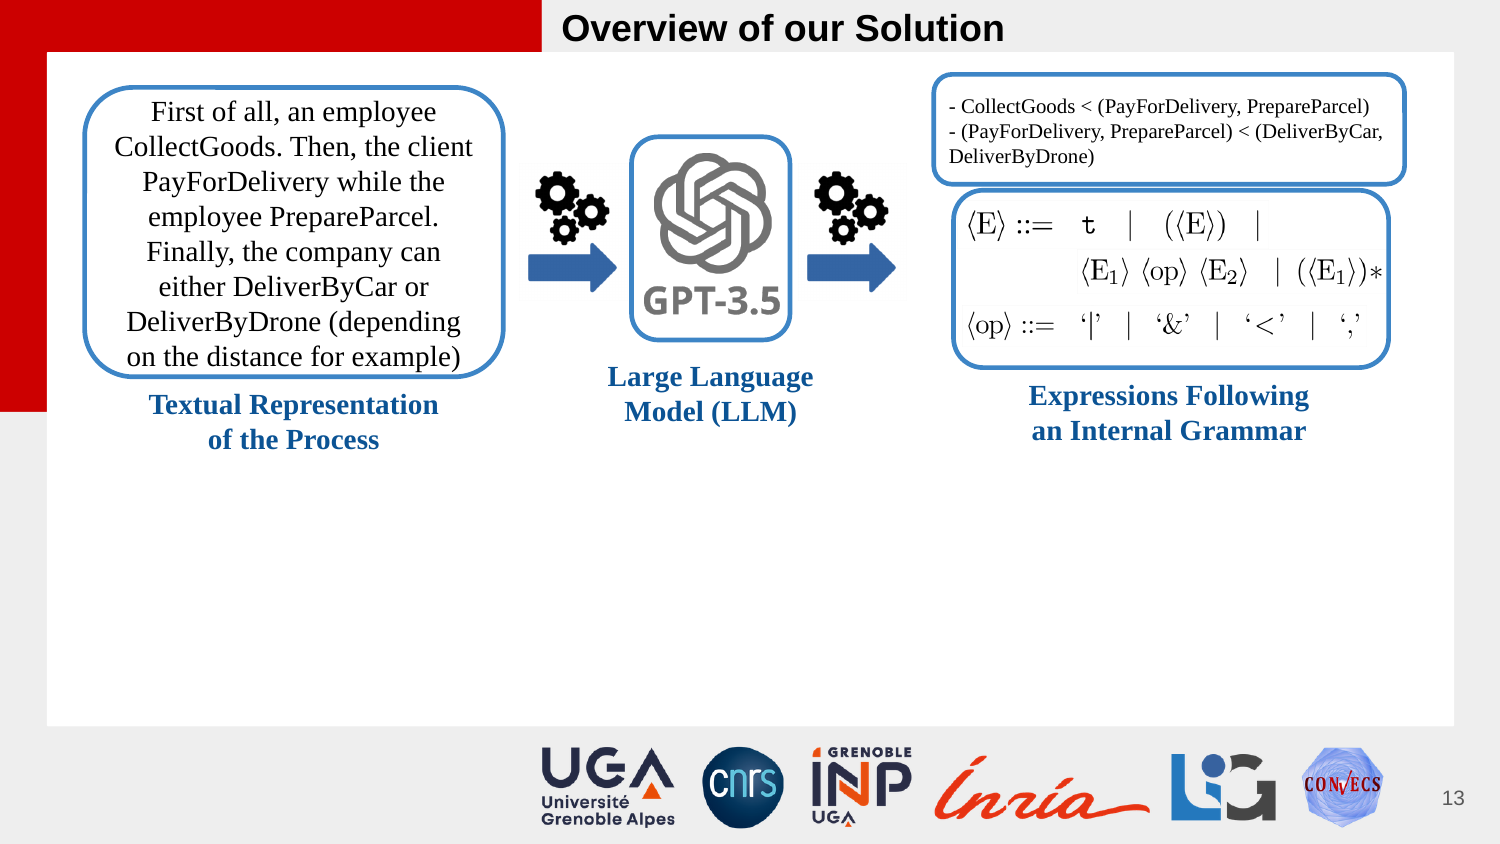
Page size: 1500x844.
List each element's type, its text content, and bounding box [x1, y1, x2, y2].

text_box Expressions Following an Internal Grammar [1006, 359, 1332, 464]
text_box Textual Representation of the Process [26, 393, 562, 448]
text_box First of all, an employee CollectGoods. Then, the client PayForDelivery while the employee PrepareParcel. Finally, the company can either DeliverByCar or DeliverByDrone (depending on the distance for example) [84, 87, 504, 377]
text_box Large Language Model (LLM) [586, 340, 836, 444]
text_box - CollectGoods < (PayForDelivery, PrepareParcel) - (PayForDelivery, PrepareParcel) < (DeliverByCar, DeliverByDrone) [937, 77, 1402, 181]
picture [0, 0, 1500, 844]
slide_number <numéro> [1389, 764, 1480, 830]
text_box Overview of our Solution [546, 0, 1441, 55]
